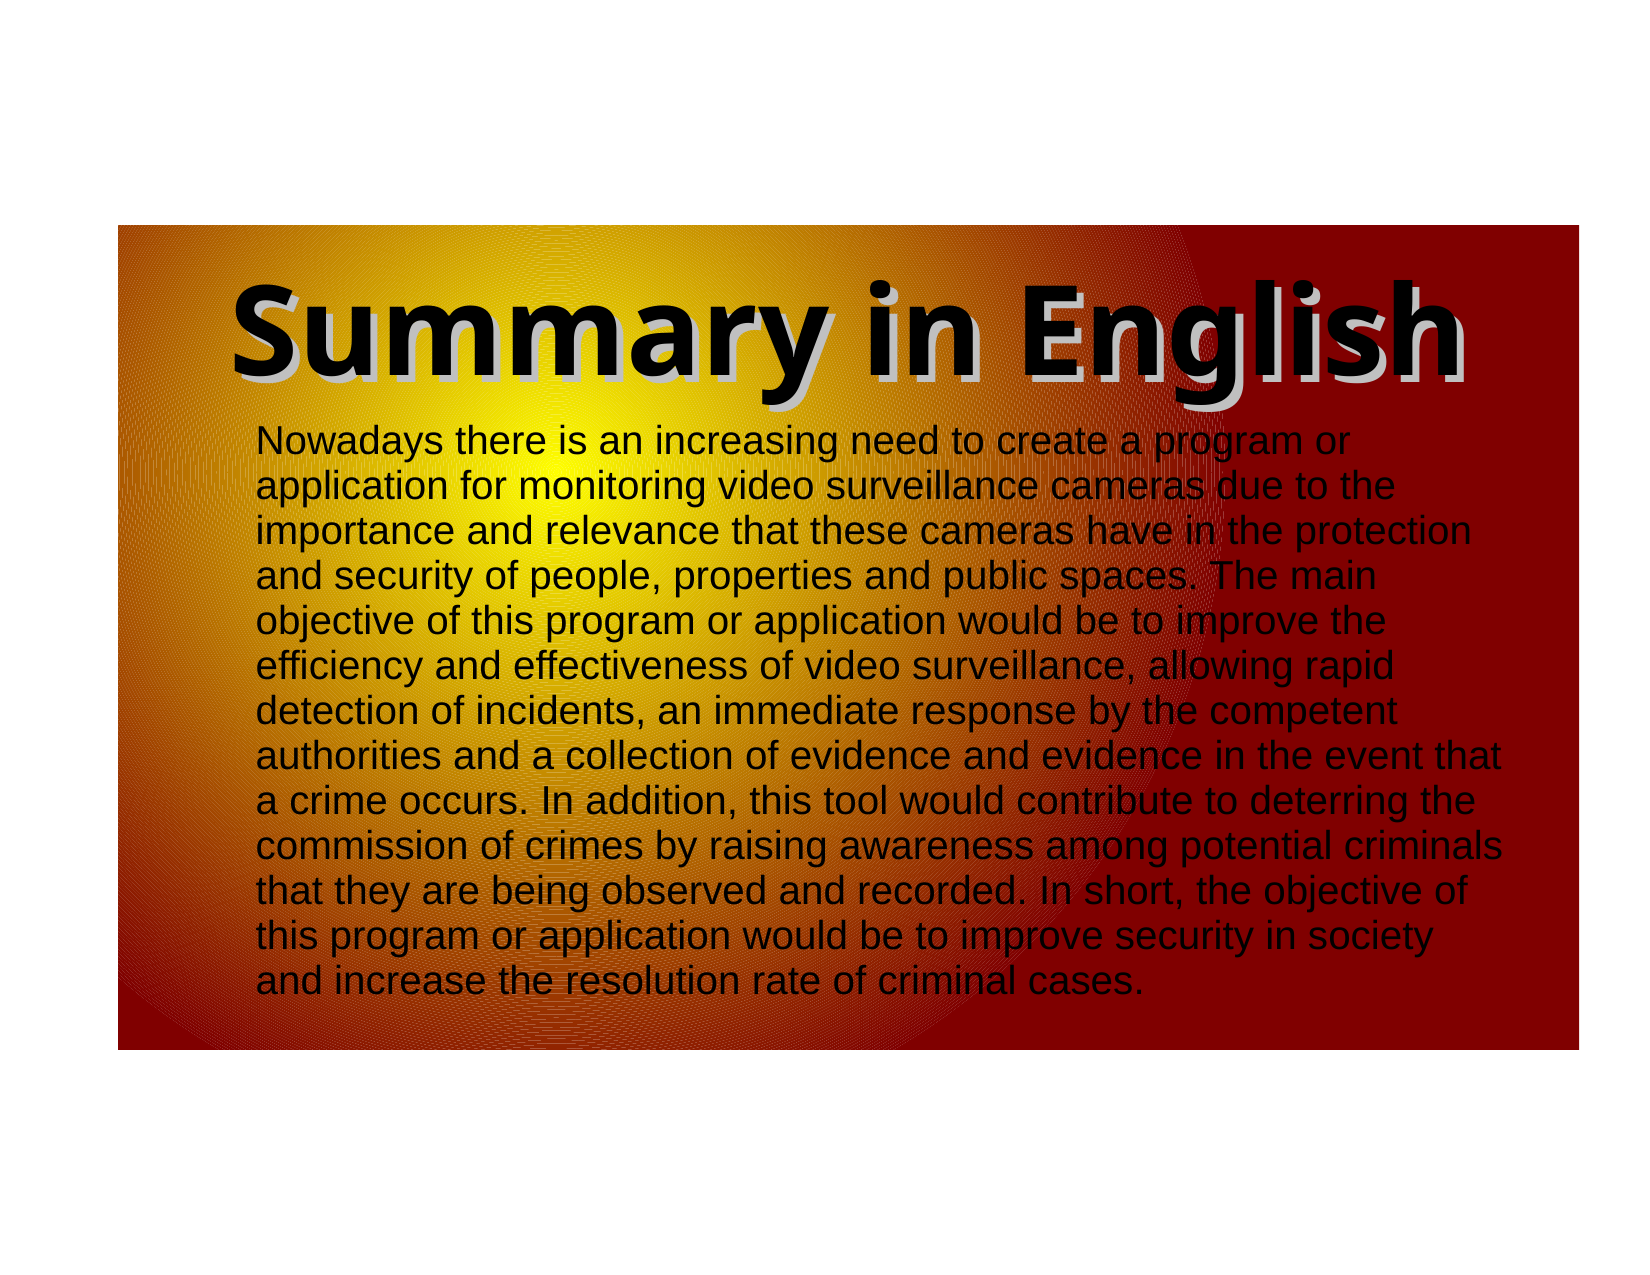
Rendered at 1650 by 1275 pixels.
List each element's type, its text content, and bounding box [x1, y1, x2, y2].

list Nowadays there is an increasing need to create a program or application for monitoring video surveillance cameras due to the importance and relevance that these cameras have in the protection and security of people, properties and public spaces. The main objective of this program or application would be to improve the efficiency and effectiveness of video surveillance, allowing rapid detection of incidents, an immediate response by the competent authorities and a collection of evidence and evidence in the event that a crime occurs. In addition, this tool would contribute to deterring the commission of crimes by raising awareness among potential criminals that they are being observed and recorded. In short, the objective of this program or application would be to improve security in society and increase the resolution rate of criminal cases. [191, 417, 1507, 1005]
title Summary in English [191, 243, 1507, 410]
